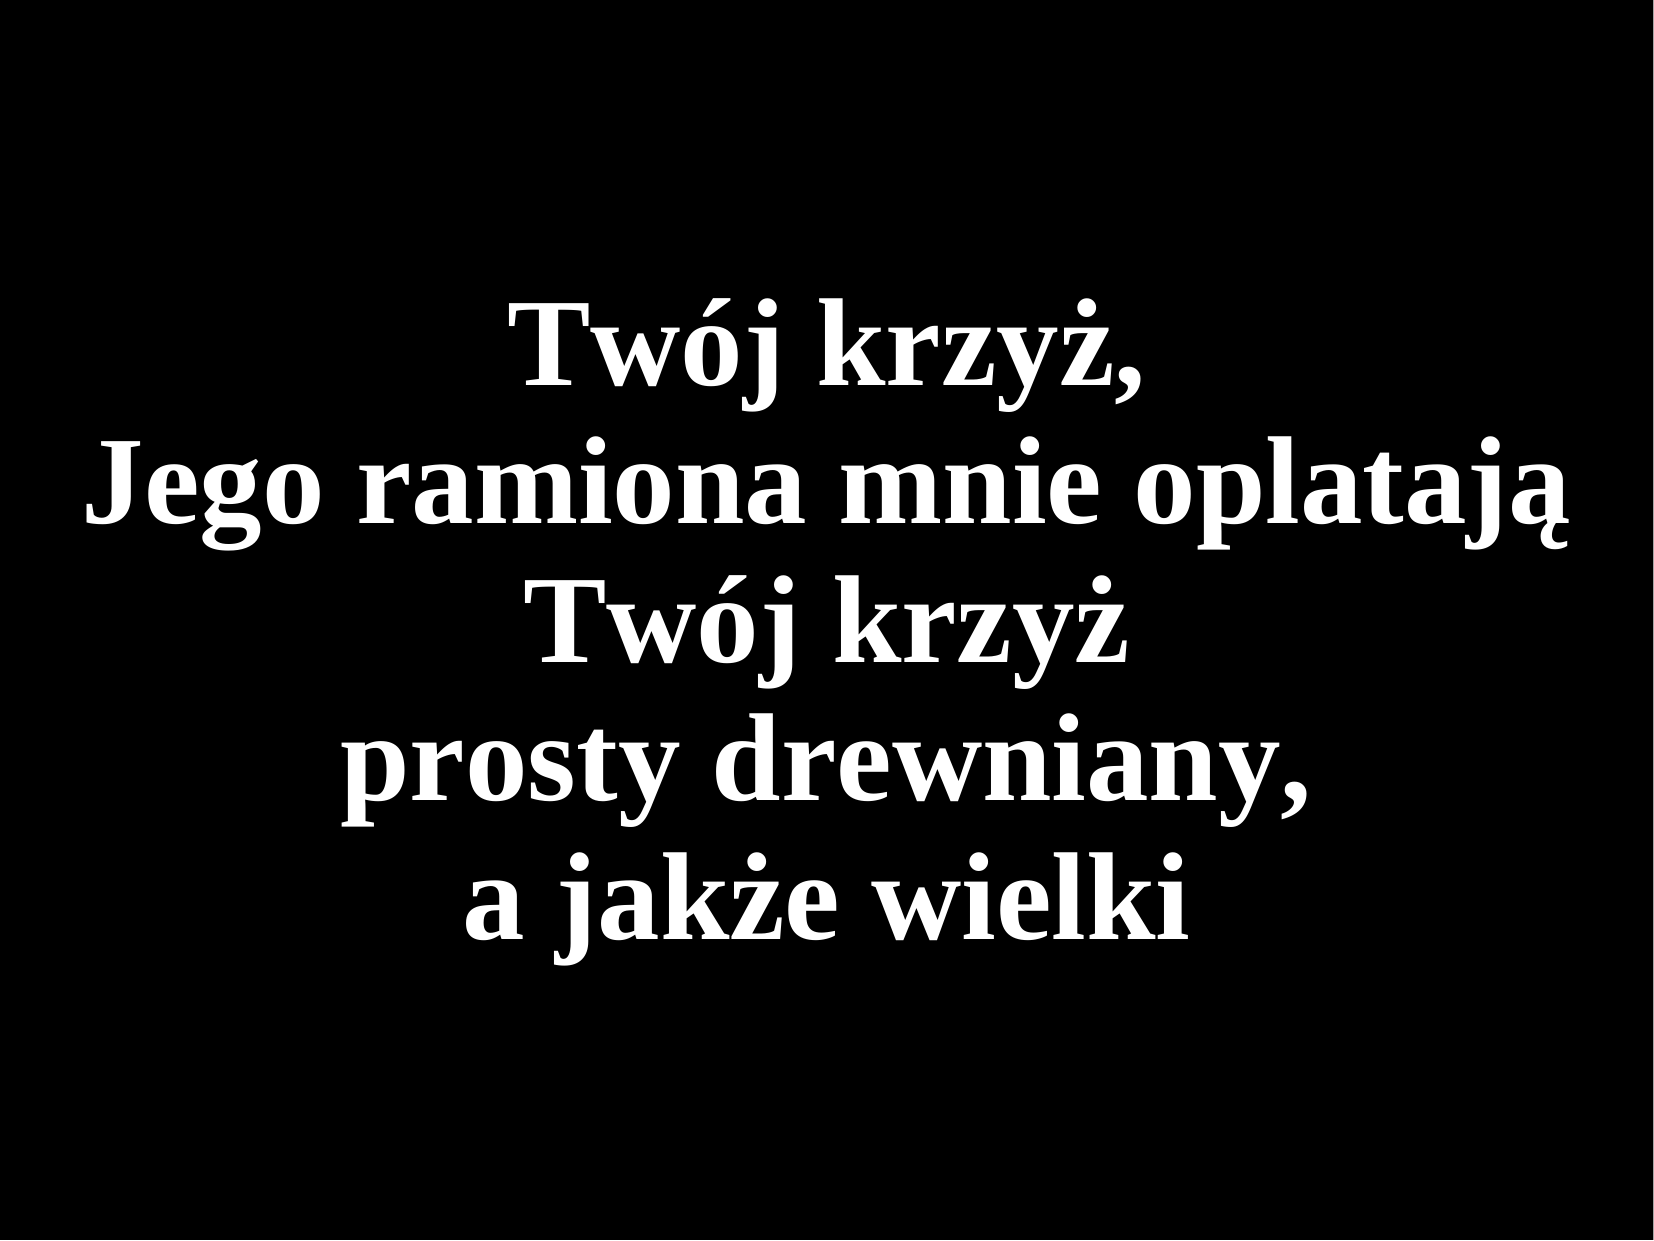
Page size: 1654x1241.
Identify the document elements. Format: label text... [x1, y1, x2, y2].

title Twój krzyż, Jego ramiona mnie oplatają Twój krzyż prosty drewniany, a jakże wielki [0, 0, 1654, 1241]
